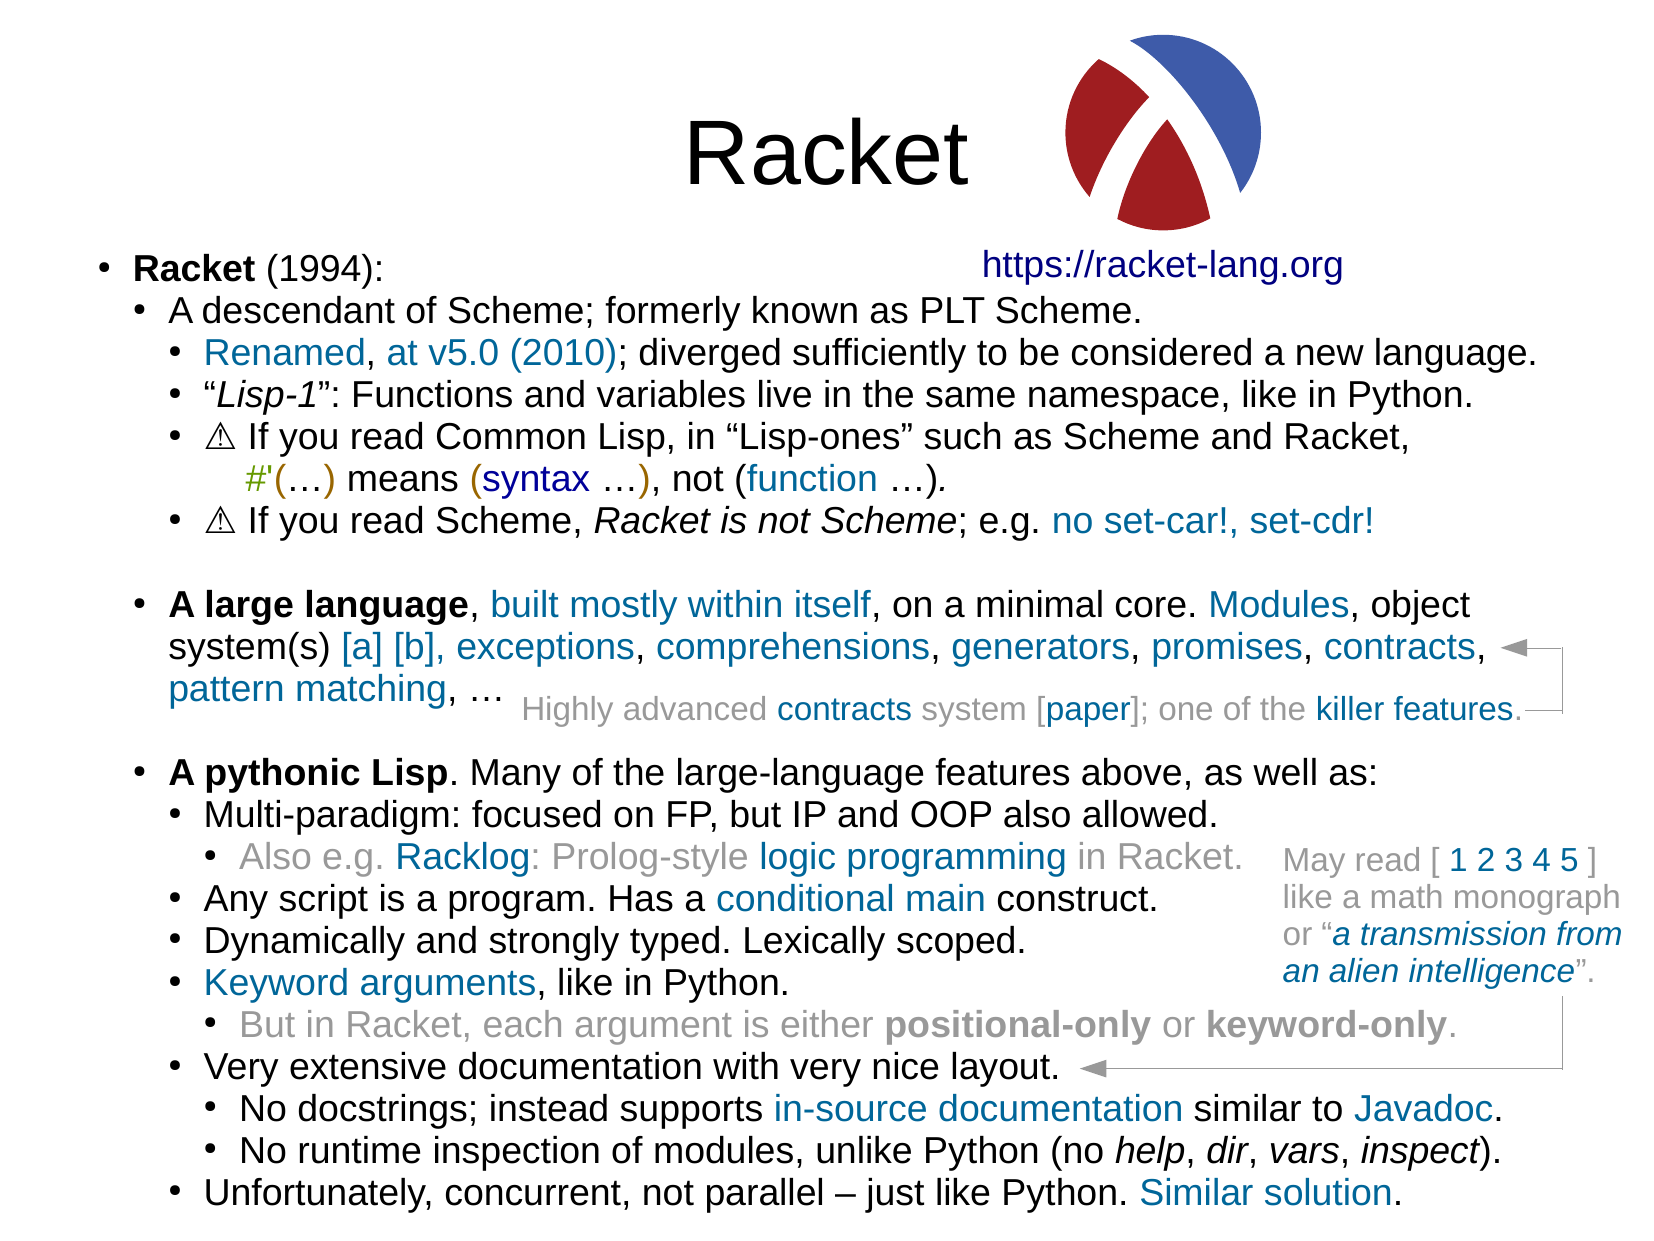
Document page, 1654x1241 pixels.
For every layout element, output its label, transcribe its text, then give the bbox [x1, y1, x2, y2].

text_box Highly advanced contracts system [paper]; one of the killer features. [506, 682, 1539, 735]
title Racket [82, 49, 1571, 257]
text_box May read [ 1 2 3 4 5 ] like a math monograph or “a transmission from an alien intelligence”. [1267, 833, 1644, 999]
text_box https://racket-lang.org [967, 235, 1360, 293]
picture [1063, 33, 1263, 232]
text_box Racket (1994): A descendant of Scheme; formerly known as PLT Scheme. Renamed, at v5.0 (2010); diverged sufficiently to be considered a new language. “Lisp-1”: Functions and variables live in the same namespace, like in Python. ⚠ If you read Common Lisp, in “Lisp-ones” such as Scheme and Racket, #'(…) means (syntax …), not (function …). ⚠ If you read Scheme, Racket is not Scheme; e.g. no set-car!, set-cdr! A large language, built mostly within itself, on a minimal core. Modules, object system(s) [a] [b], exceptions, comprehensions, generators, promises, contracts, pattern matching, … A pythonic Lisp. Many of the large-language features above, as well as: Multi-paradigm: focused on FP, but IP and OOP also allowed. Also e.g. Racklog: Prolog-style logic programming in Racket. Any script is a program. Has a conditional main construct. Dynamically and strongly typed. Lexically scoped. Keyword arguments, like in Python. But in Racket, each argument is either positional-only or keyword-only. Very extensive documentation with very nice layout. No docstrings; instead supports in-source documentation similar to Javadoc. No runtime inspection of modules, unlike Python (no help, dir, vars, inspect). Unfortunately, concurrent, not parallel – just like Python. Similar solution. [82, 240, 1561, 1221]
